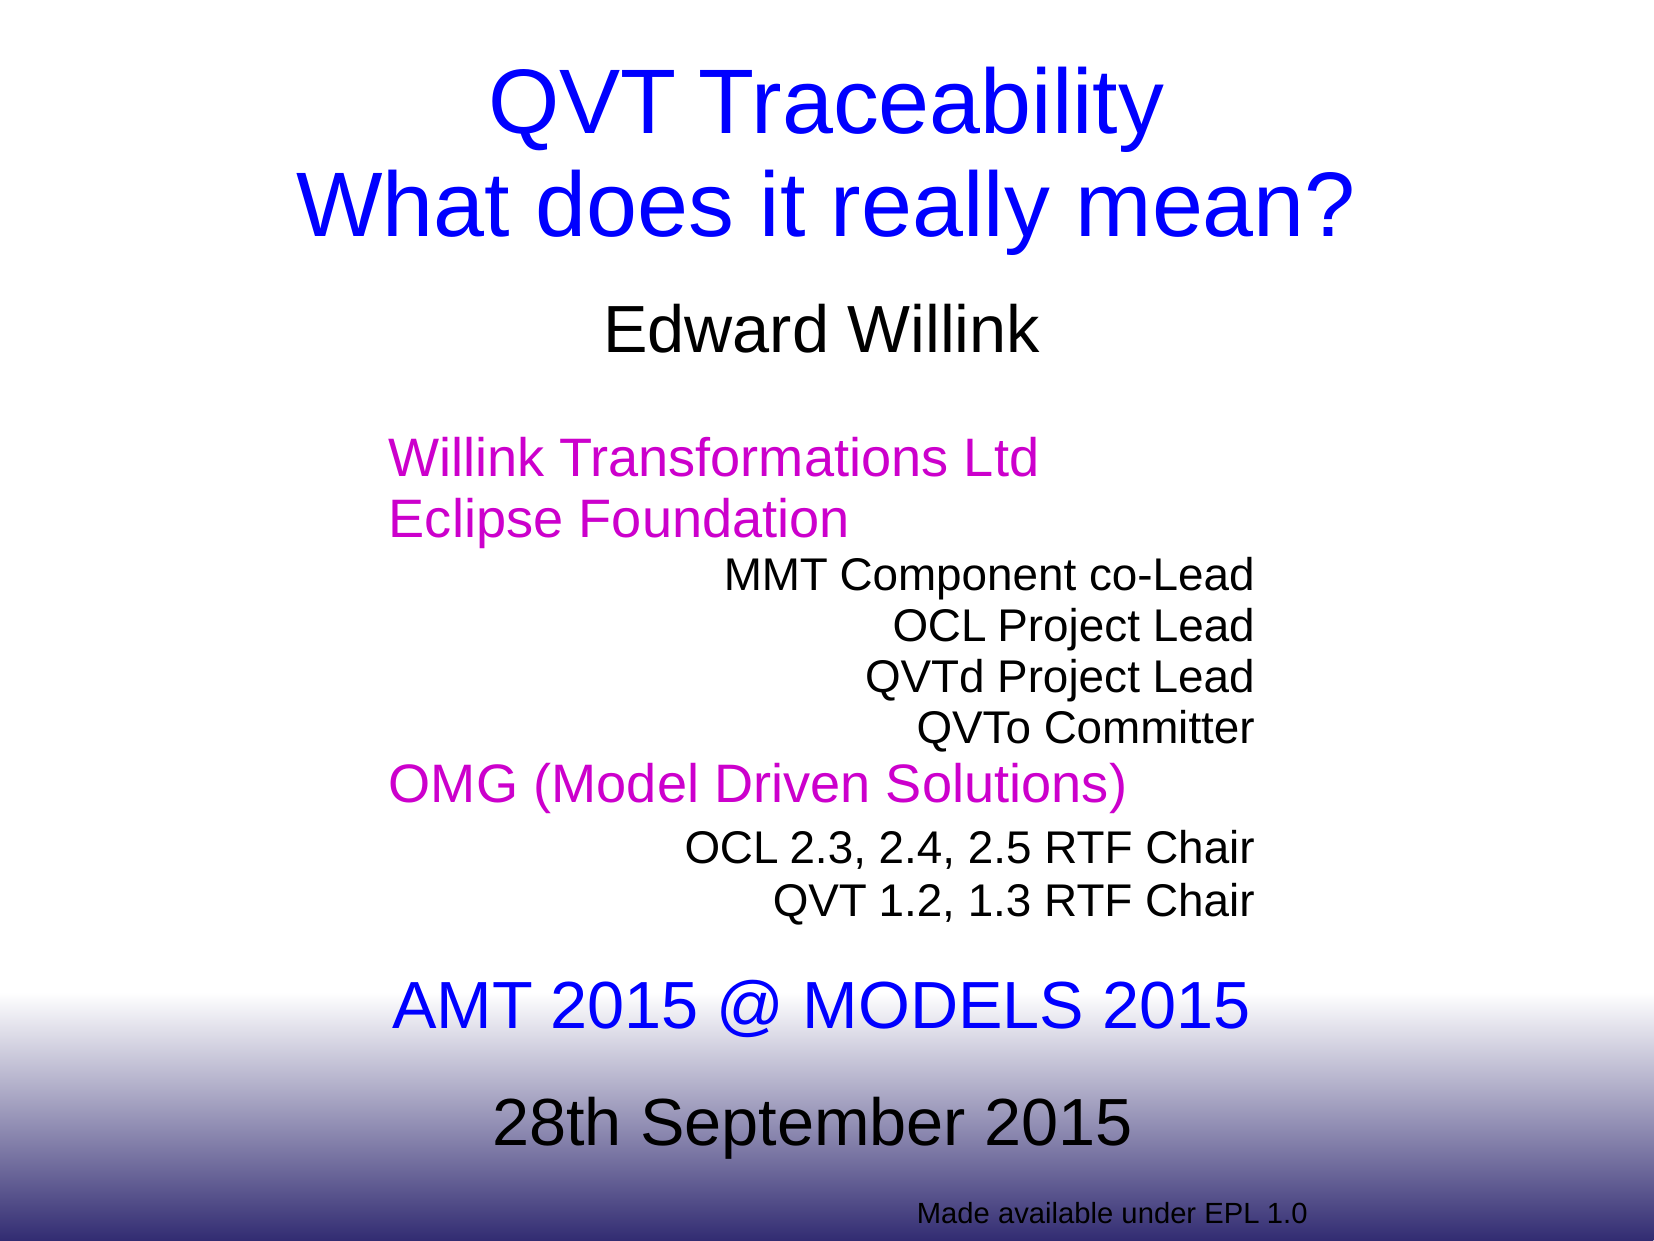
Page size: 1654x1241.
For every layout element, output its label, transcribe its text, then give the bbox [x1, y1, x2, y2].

title QVT Traceability What does it really mean? [82, 50, 1571, 256]
subtitle Edward Willink Willink Transformations Ltd Eclipse Foundation MMT Component co-Lead OCL Project Lead QVTd Project Lead QVTo Committer OMG (Model Driven Solutions) OCL 2.3, 2.4, 2.5 RTF Chair QVT 1.2, 1.3 RTF Chair AMT 2015 @ MODELS 2015 28th September 2015 [388, 292, 1255, 1159]
